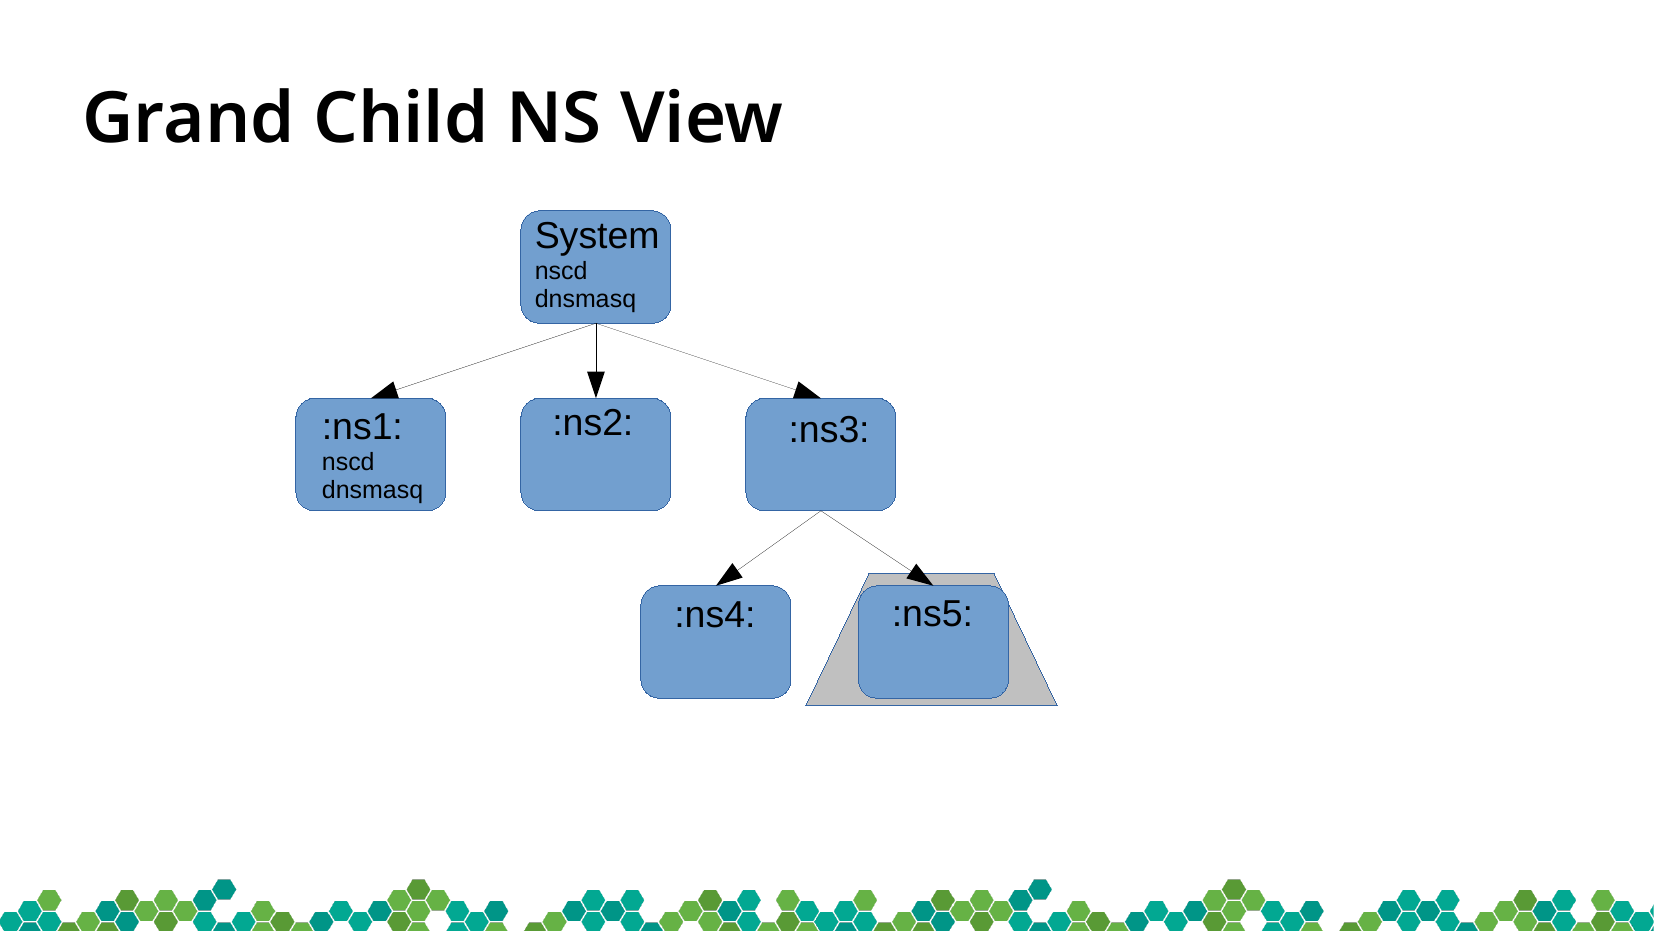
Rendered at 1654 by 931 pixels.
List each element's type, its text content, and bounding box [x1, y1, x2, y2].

text_box [520, 398, 671, 511]
text_box System nscd dnsmasq [519, 206, 675, 320]
text_box [439, 402, 446, 507]
text_box [640, 585, 791, 699]
title Grand Child NS View [82, 37, 1571, 193]
text_box [295, 400, 307, 509]
text_box :ns5: [877, 585, 989, 642]
picture [0, 871, 1654, 931]
text_box :ns1: nscd dnsmasq [307, 397, 439, 511]
text_box [745, 398, 896, 511]
text_box :ns3: [773, 401, 885, 459]
text_box :ns4: [659, 585, 771, 643]
text_box [805, 573, 1058, 706]
text_box [529, 320, 663, 324]
text_box :ns2: [537, 394, 649, 452]
